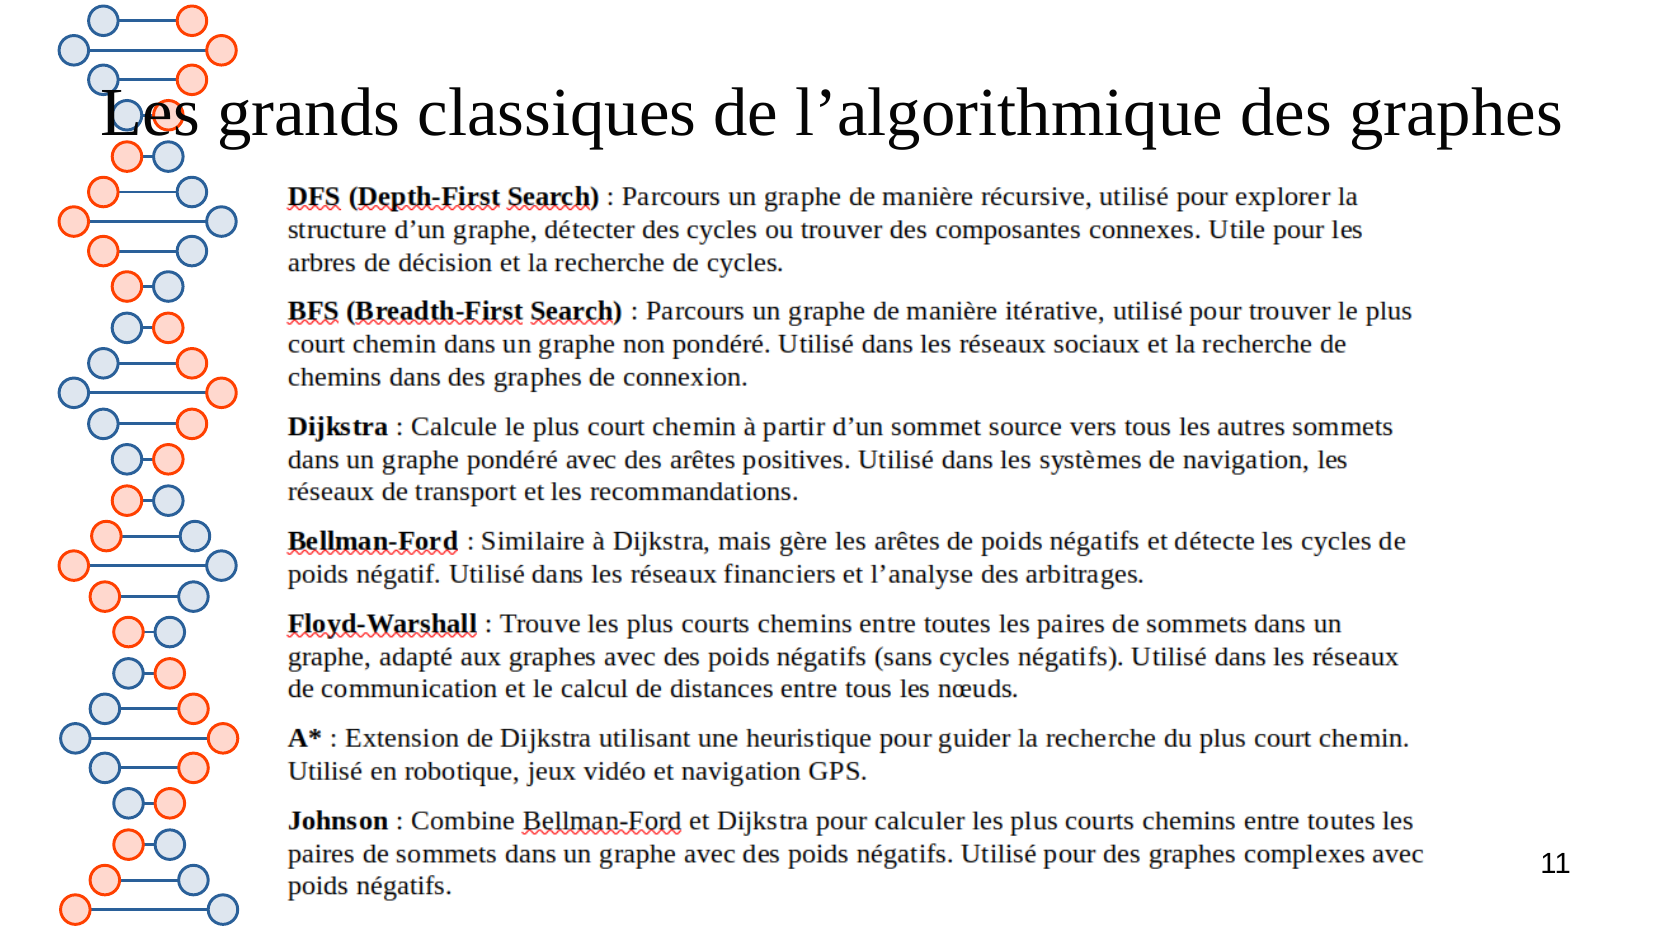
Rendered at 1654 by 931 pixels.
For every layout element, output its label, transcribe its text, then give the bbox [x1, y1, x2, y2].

picture [265, 162, 1475, 916]
title Les grands classiques de l’algorithmique des graphes [88, 35, 1595, 189]
